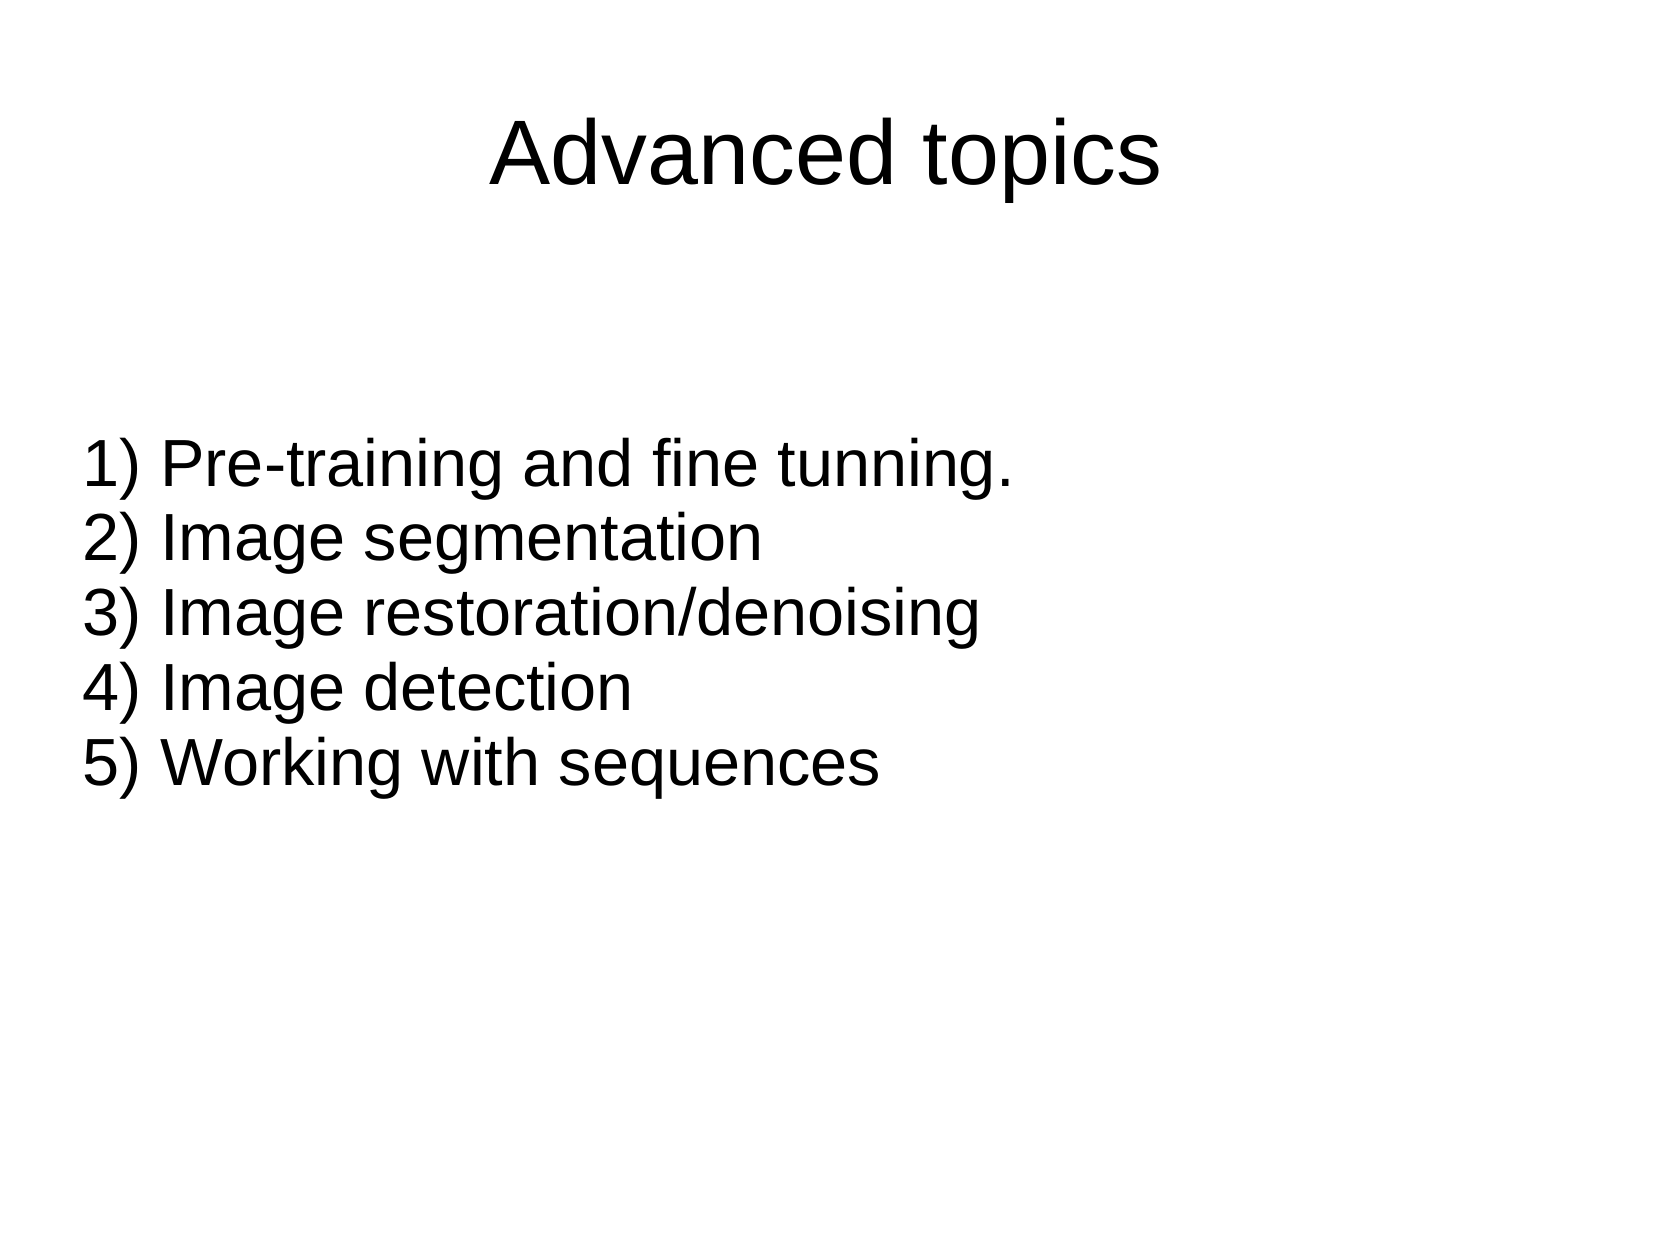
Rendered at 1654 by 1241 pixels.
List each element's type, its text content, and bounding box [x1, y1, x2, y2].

subtitle Pre-training and fine tunning. Image segmentation Image restoration/denoising Image detection Working with sequences [82, 290, 1571, 1010]
title Advanced topics [82, 49, 1571, 257]
